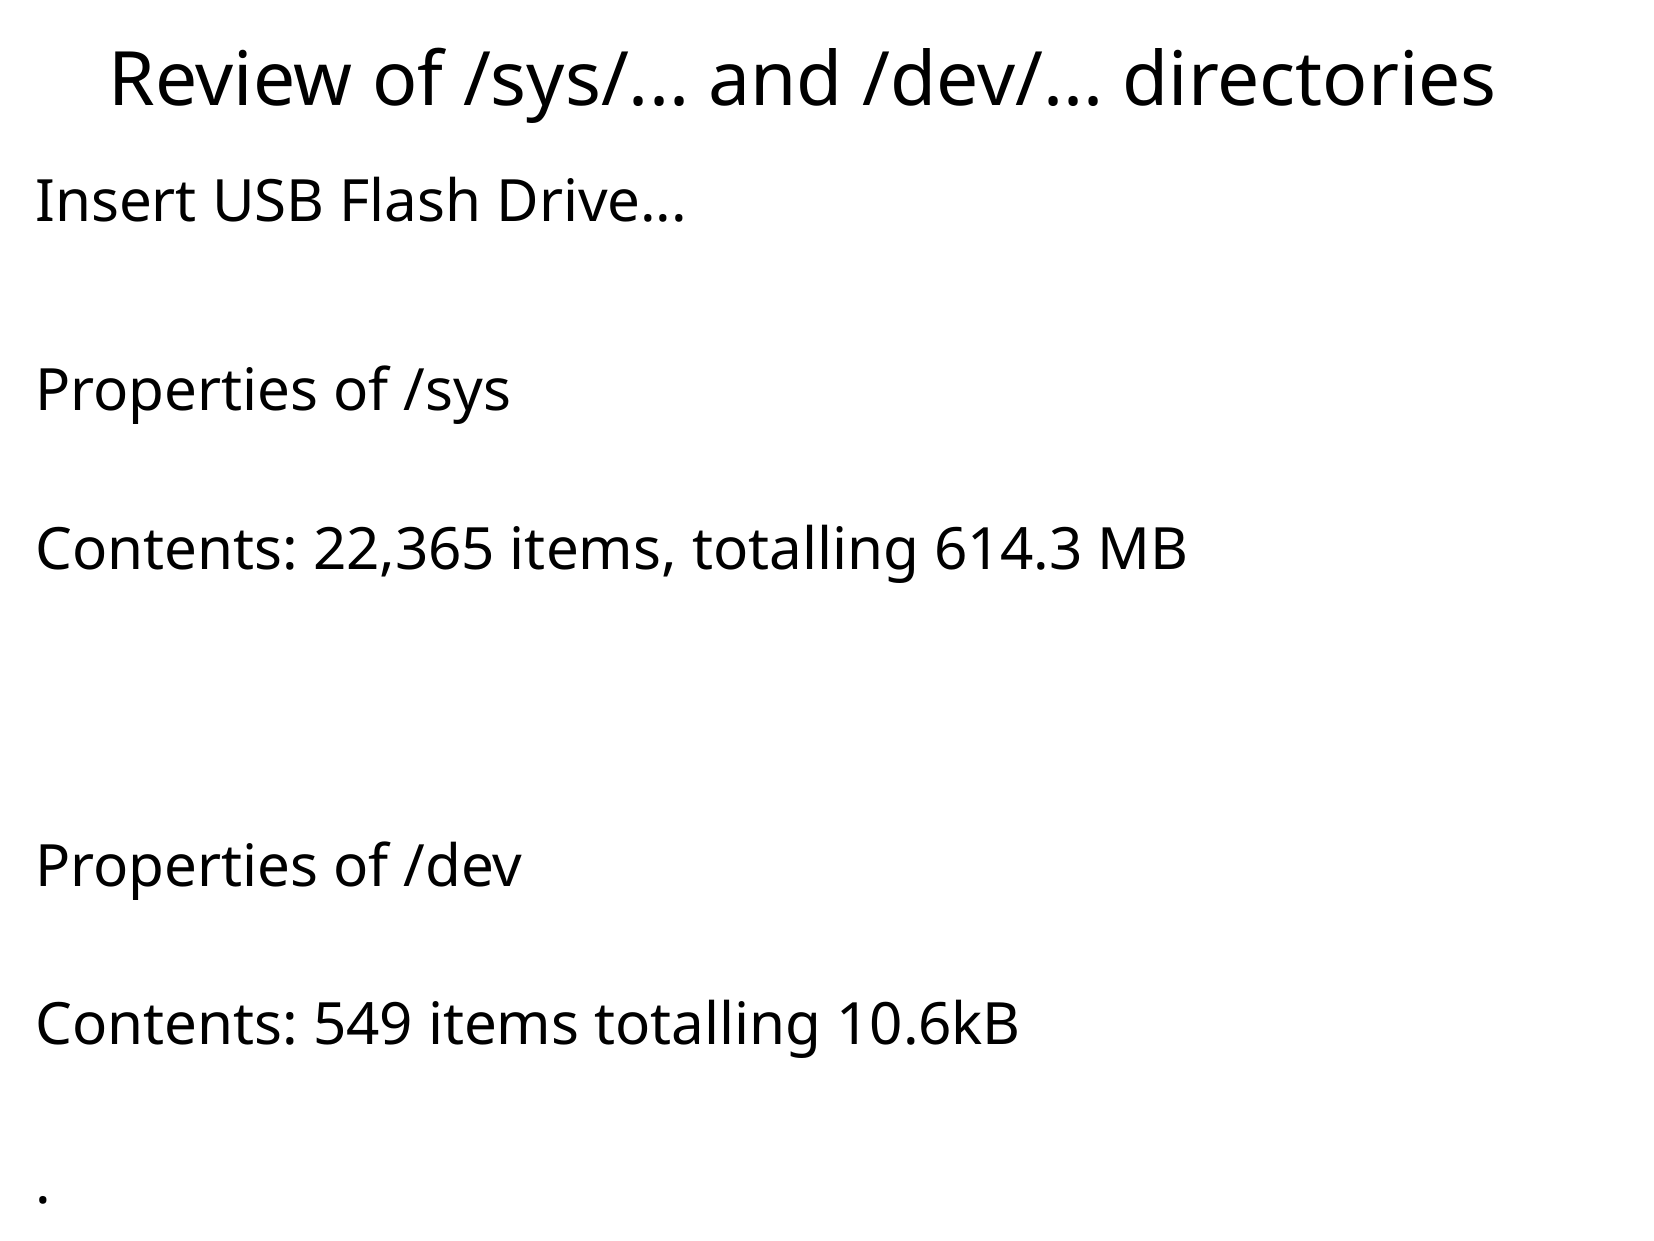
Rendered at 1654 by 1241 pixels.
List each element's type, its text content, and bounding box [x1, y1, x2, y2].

subtitle Insert USB Flash Drive... [35, 159, 1607, 308]
title Review of /sys/... and /dev/... directories [59, 35, 1548, 118]
text_box Properties of /sys Contents: 22,365 items, totalling 614.3 MB Properties of /dev Contents: 549 items totalling 10.6kB . [35, 348, 1607, 1193]
